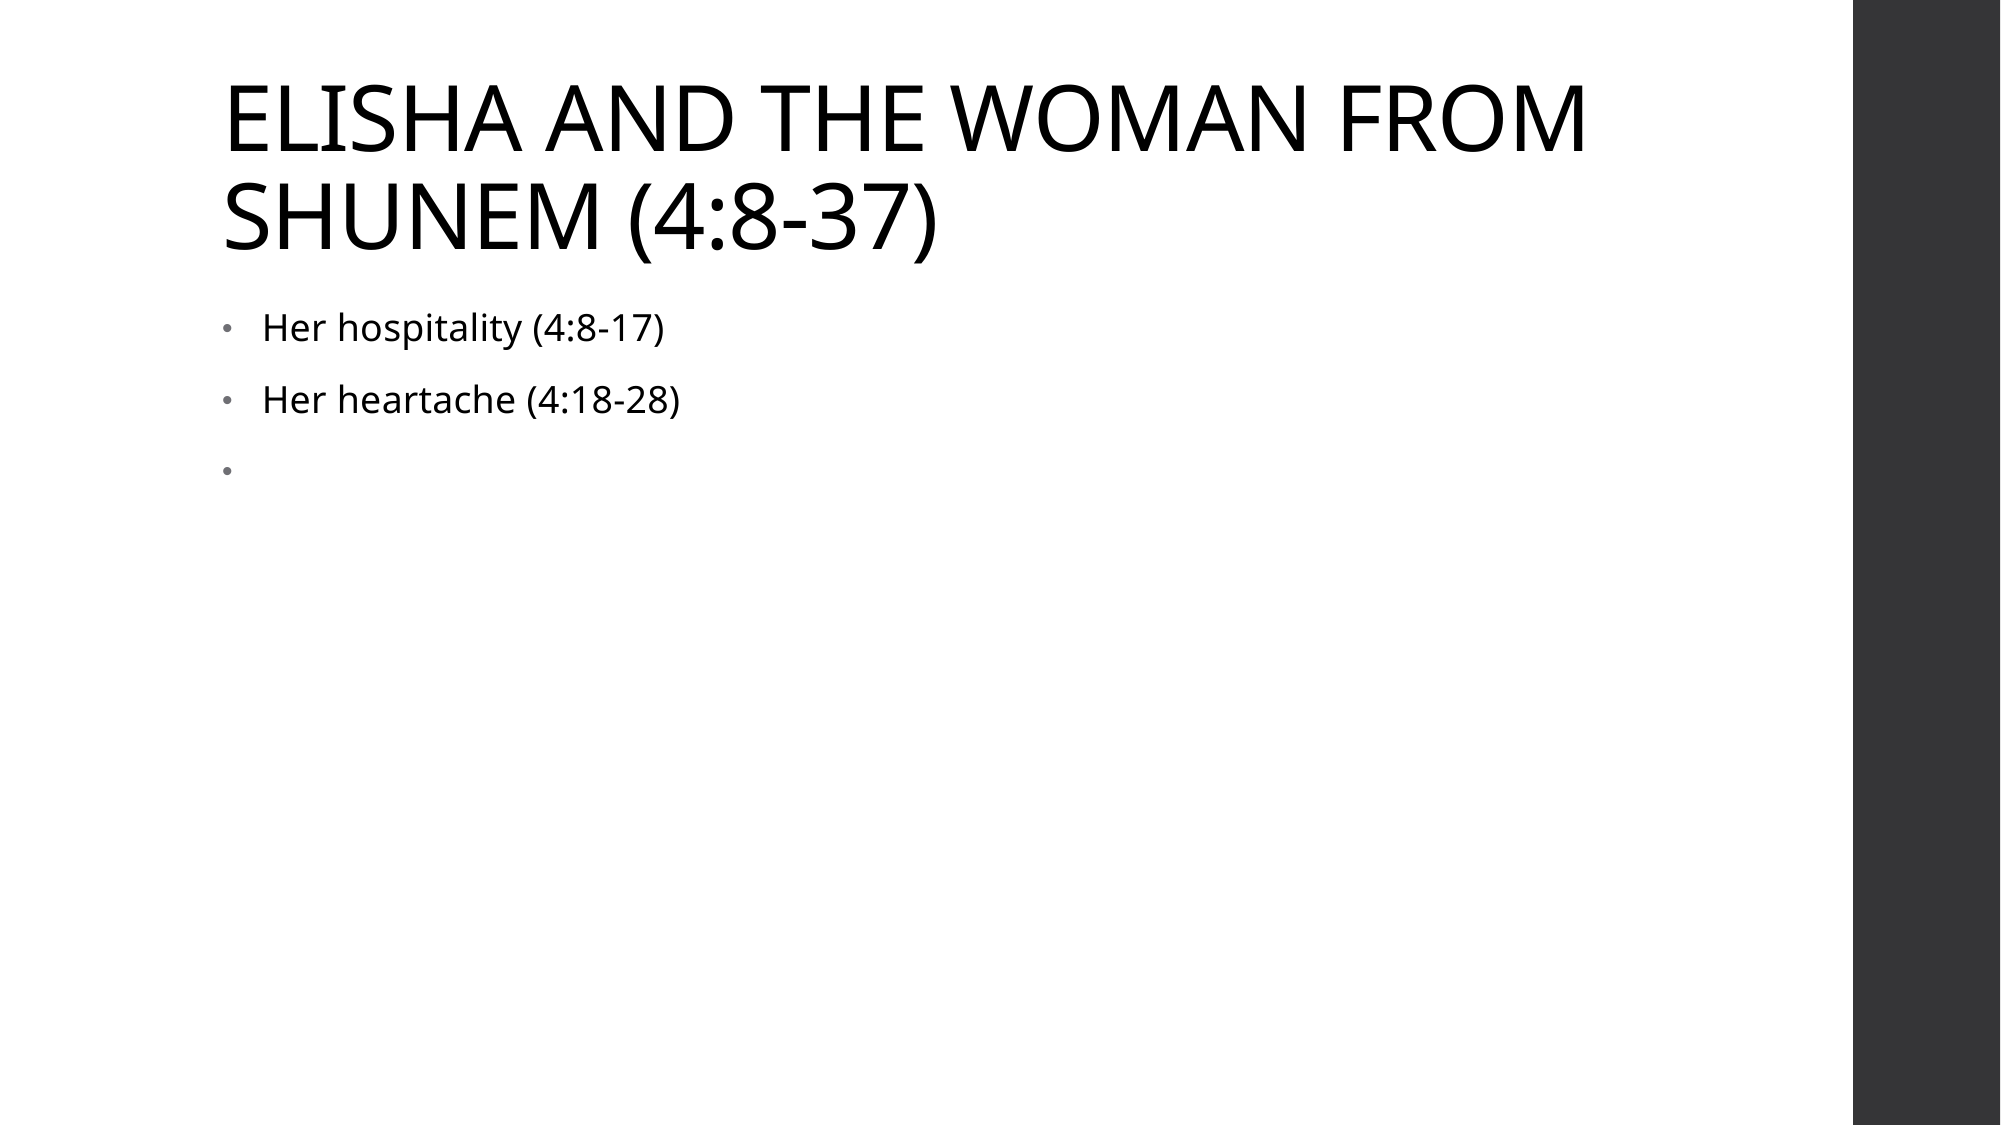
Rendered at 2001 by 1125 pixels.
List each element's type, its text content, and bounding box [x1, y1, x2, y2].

list Her hospitality (4:8-17) Her heartache (4:18-28) [206, 299, 1617, 1014]
title ELISHA AND THE WOMAN FROM SHUNEM (4:8-37) [206, 60, 1797, 278]
